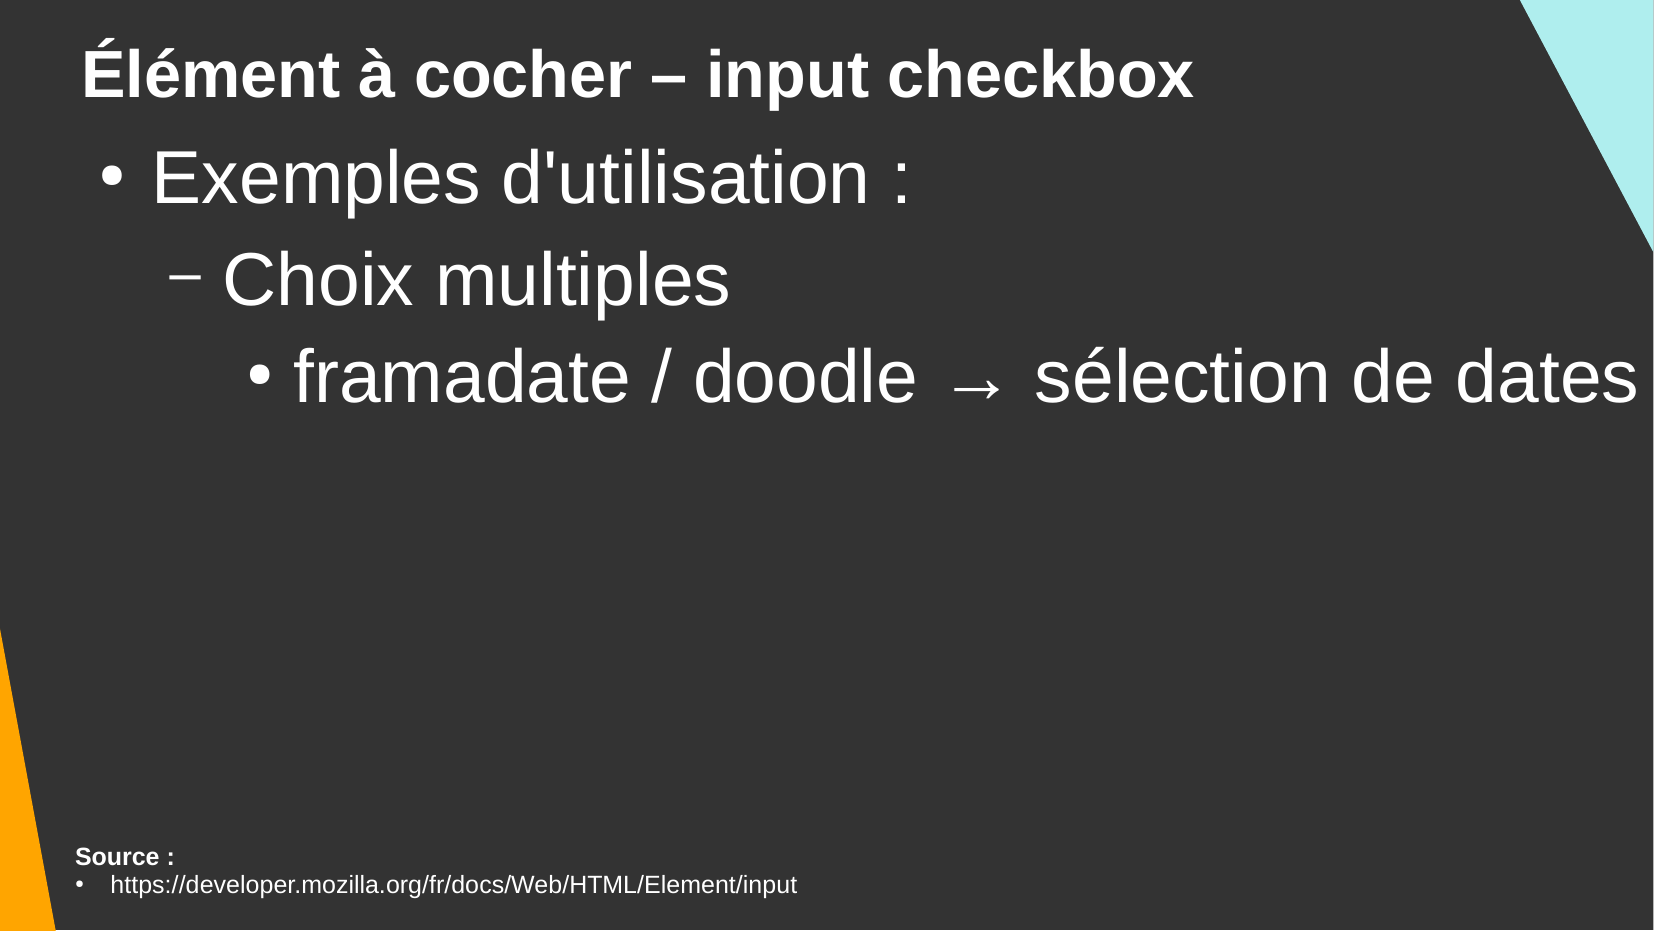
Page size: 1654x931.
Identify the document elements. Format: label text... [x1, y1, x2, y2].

text_box [1519, 0, 1654, 254]
title Élément à cocher – input checkbox [81, 37, 1570, 115]
text_box Source : https://developer.mozilla.org/fr/docs/Web/HTML/Element/input [60, 835, 1546, 907]
list Exemples d'utilisation : Choix multiples framadate / doodle → sélection de dates [80, 135, 1642, 798]
text_box [0, 628, 56, 931]
